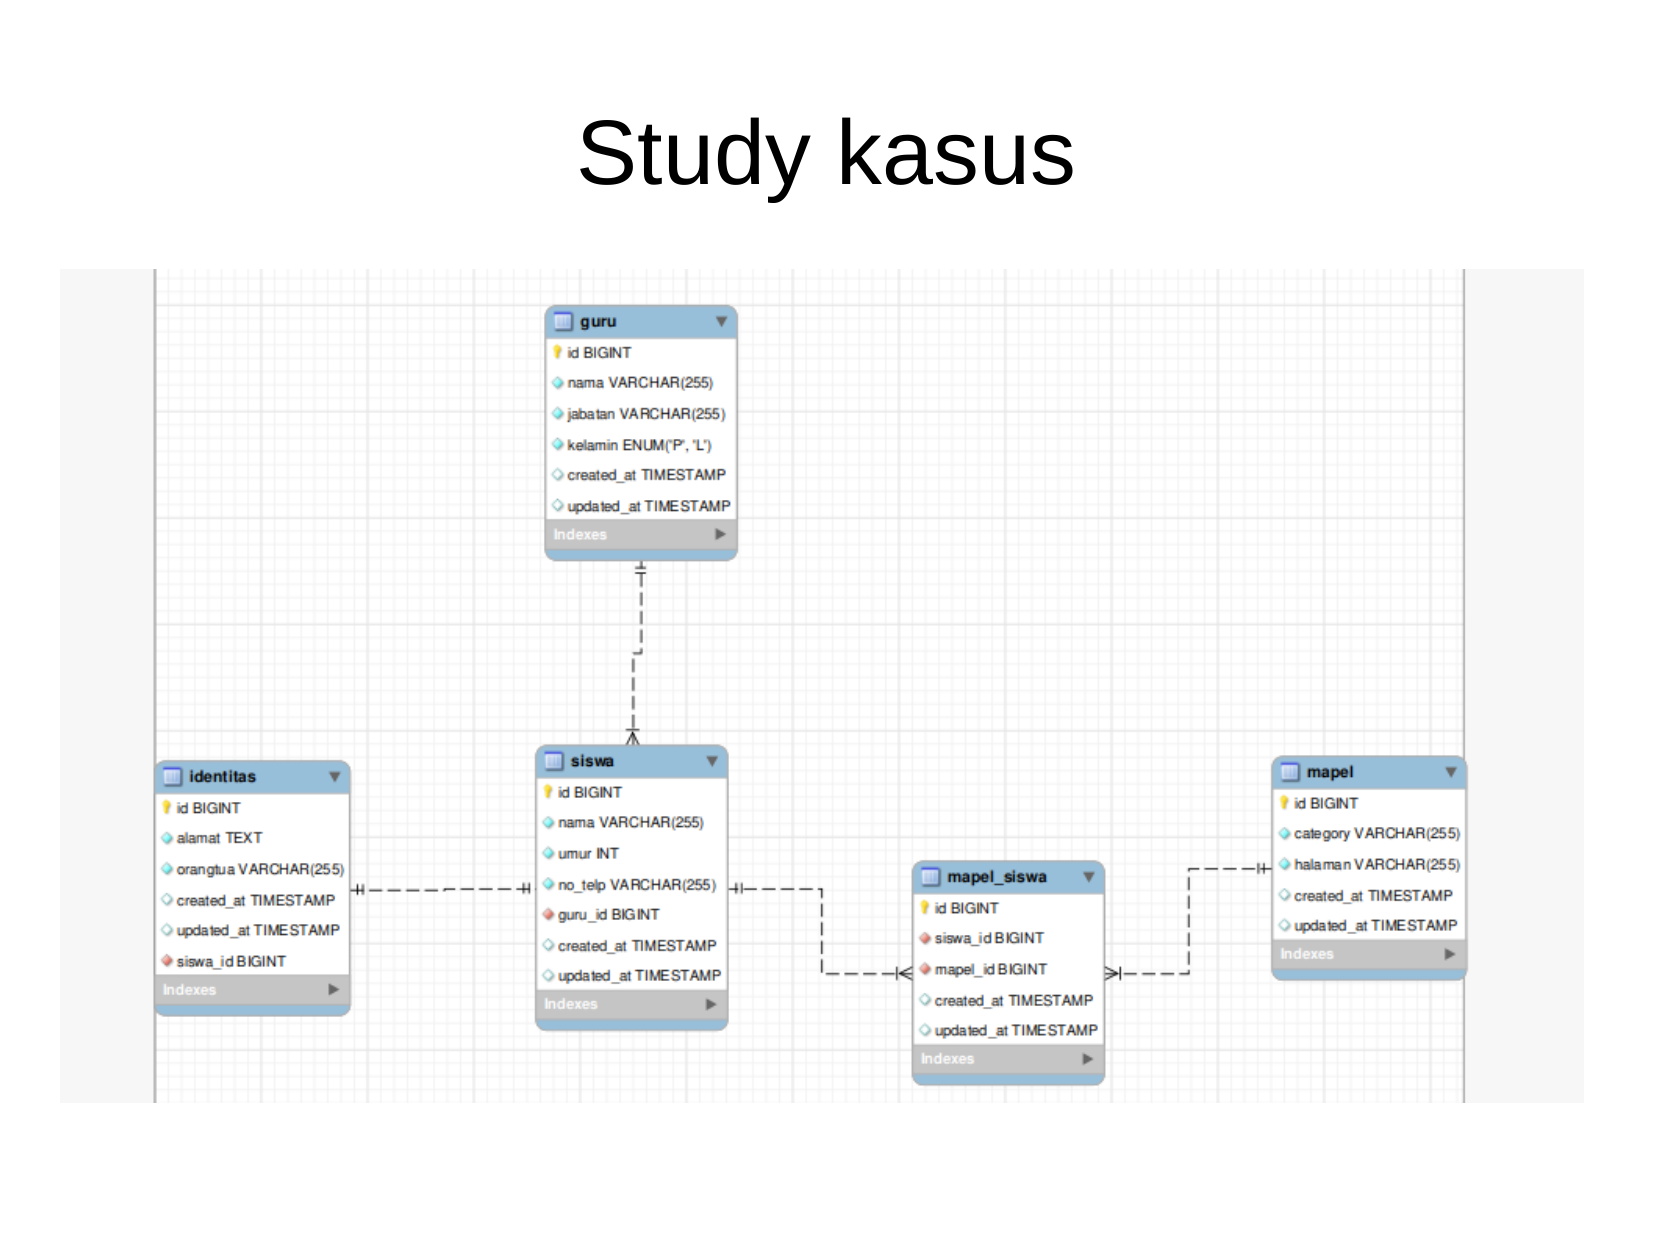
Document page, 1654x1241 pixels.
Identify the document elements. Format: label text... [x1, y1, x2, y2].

picture [60, 269, 1584, 1103]
title Study kasus [82, 49, 1571, 257]
